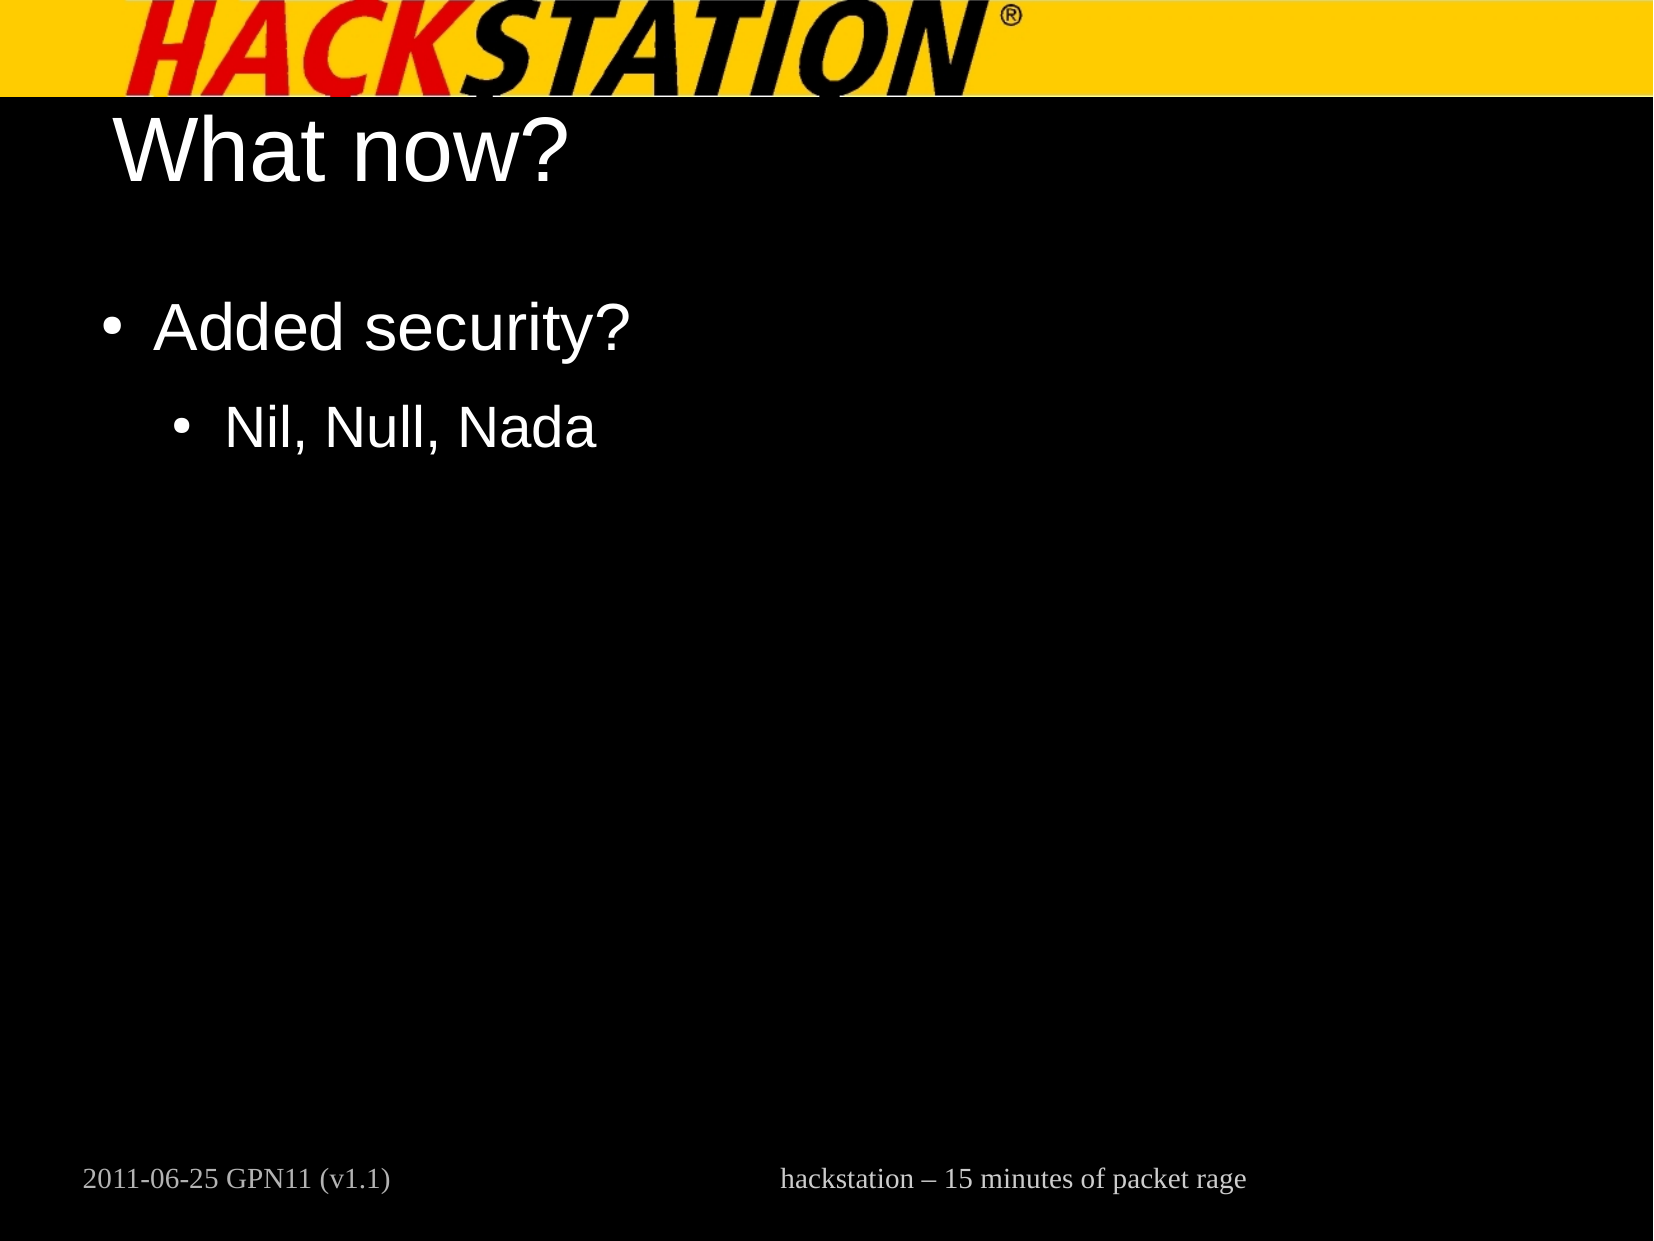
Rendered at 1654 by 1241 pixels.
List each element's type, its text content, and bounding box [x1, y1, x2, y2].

list Added security? Nil, Null, Nada [82, 290, 1571, 1163]
title What now? [112, 75, 1571, 226]
picture [0, 0, 1653, 97]
